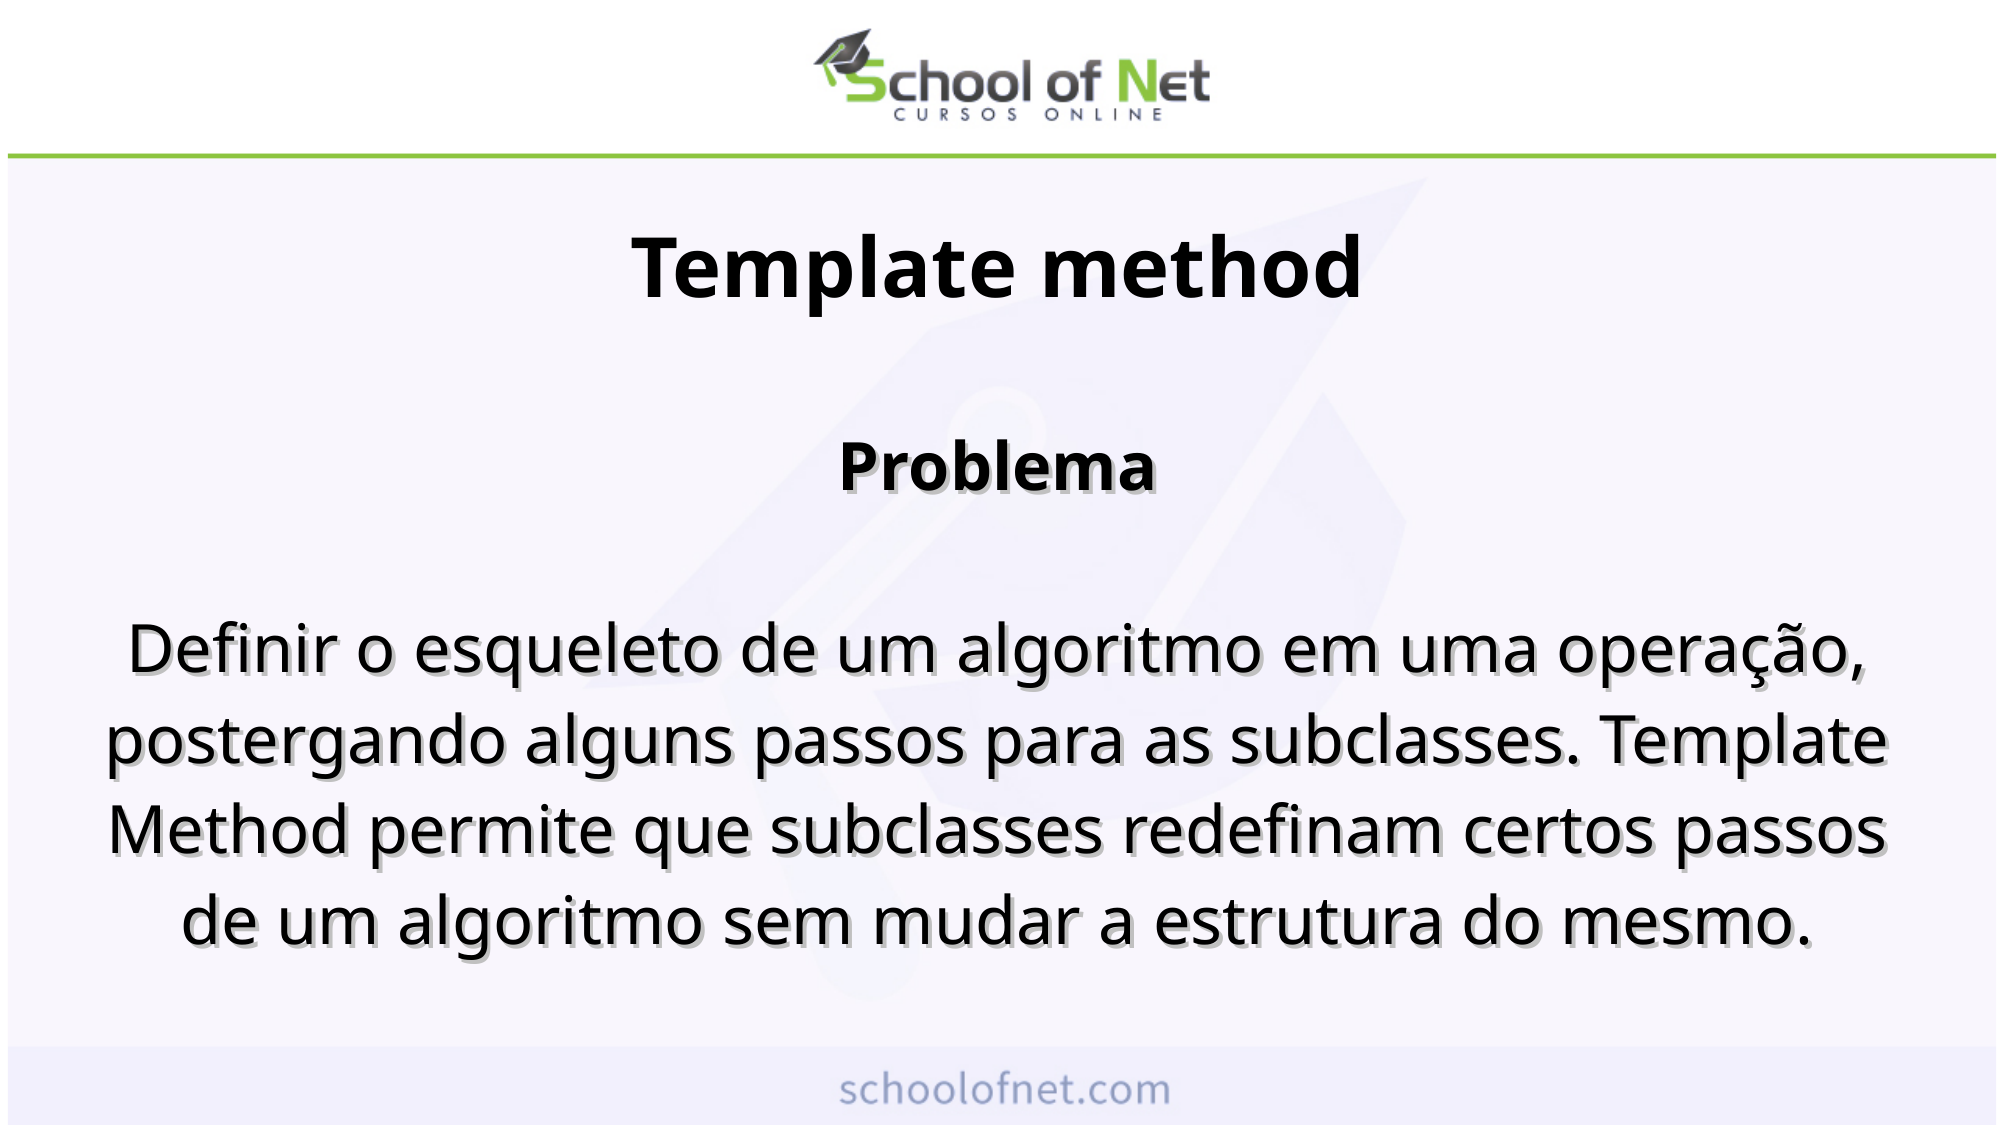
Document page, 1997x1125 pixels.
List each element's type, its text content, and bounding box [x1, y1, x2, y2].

picture [7, 5, 1997, 1125]
title Template method [99, 171, 1897, 360]
subtitle Problema Definir o esqueleto de um algoritmo em uma operação, postergando alguns passos para as subclasses. Template Method permite que subclasses redefinam certos passos de um algoritmo sem mudar a estrutura do mesmo. [99, 377, 1897, 1006]
